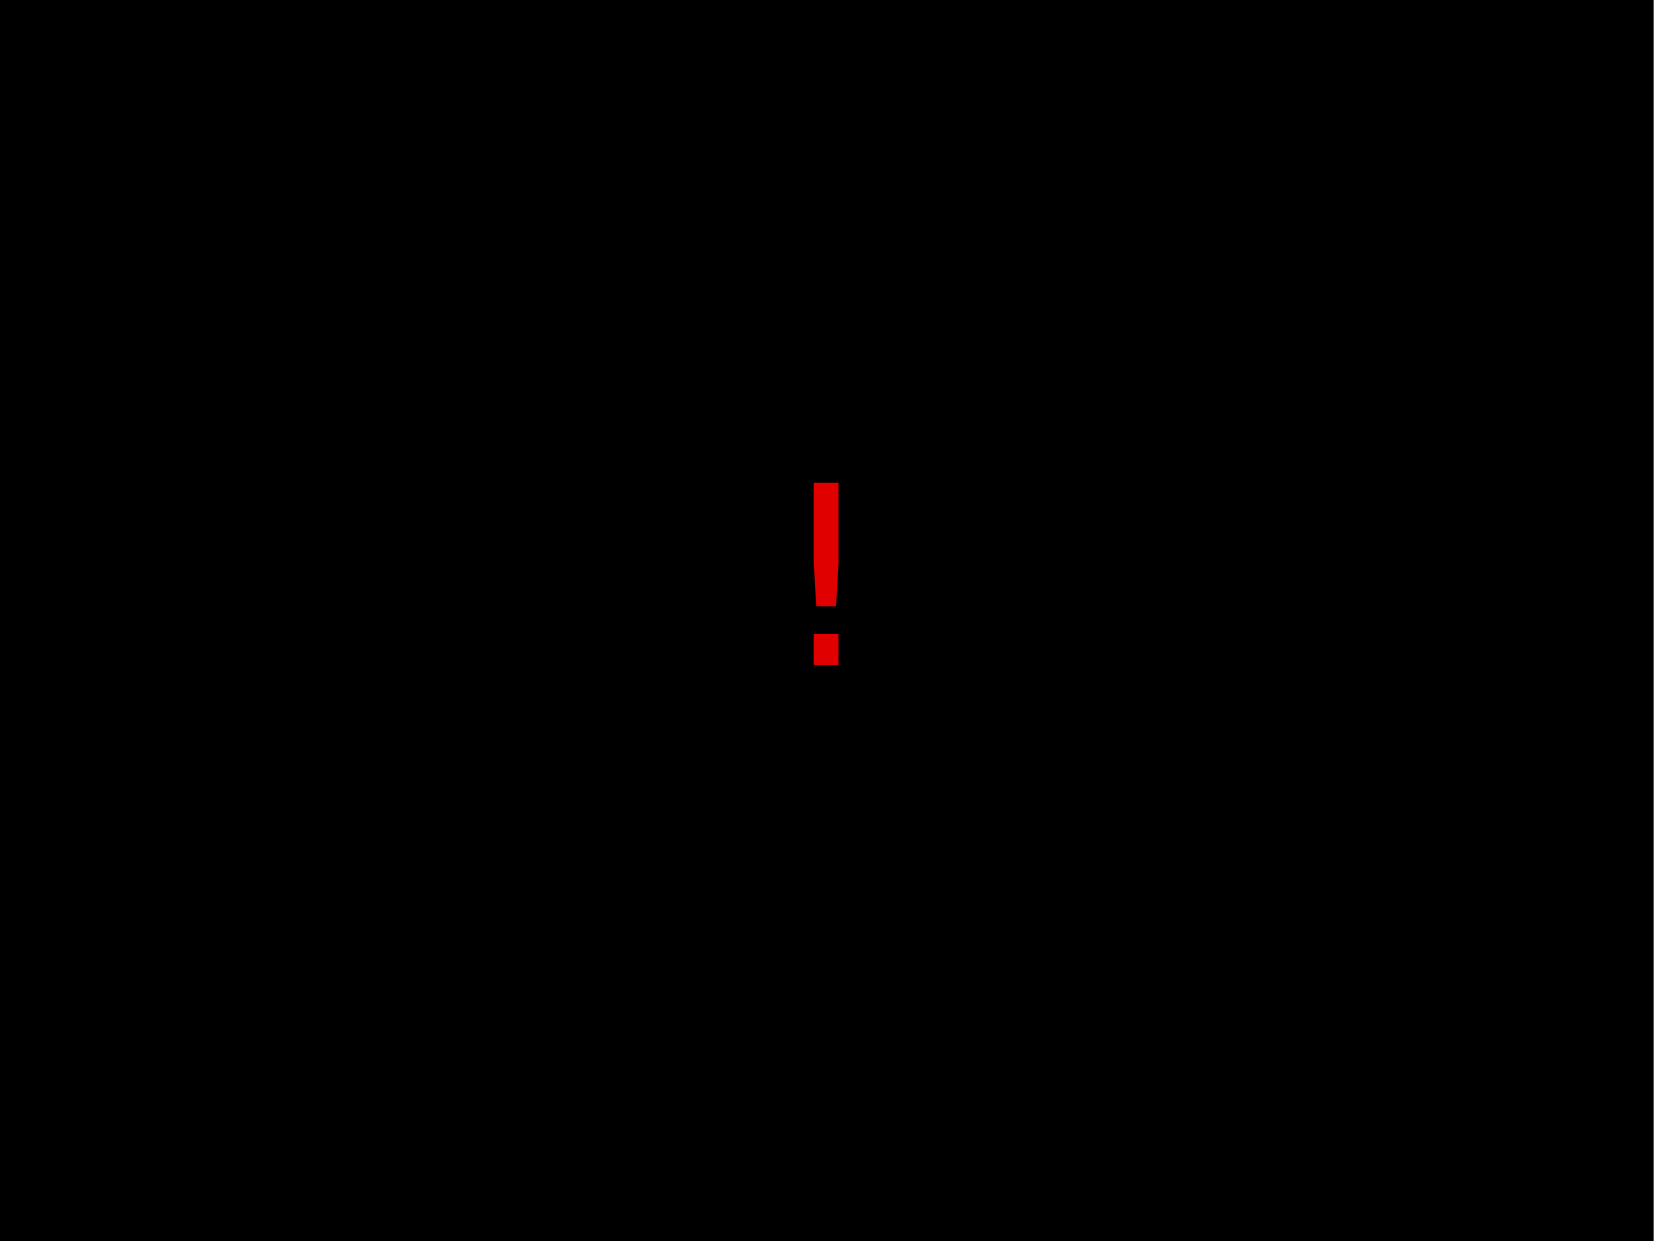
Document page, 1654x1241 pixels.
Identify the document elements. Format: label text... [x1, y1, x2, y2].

subtitle ! [82, 49, 1571, 1109]
